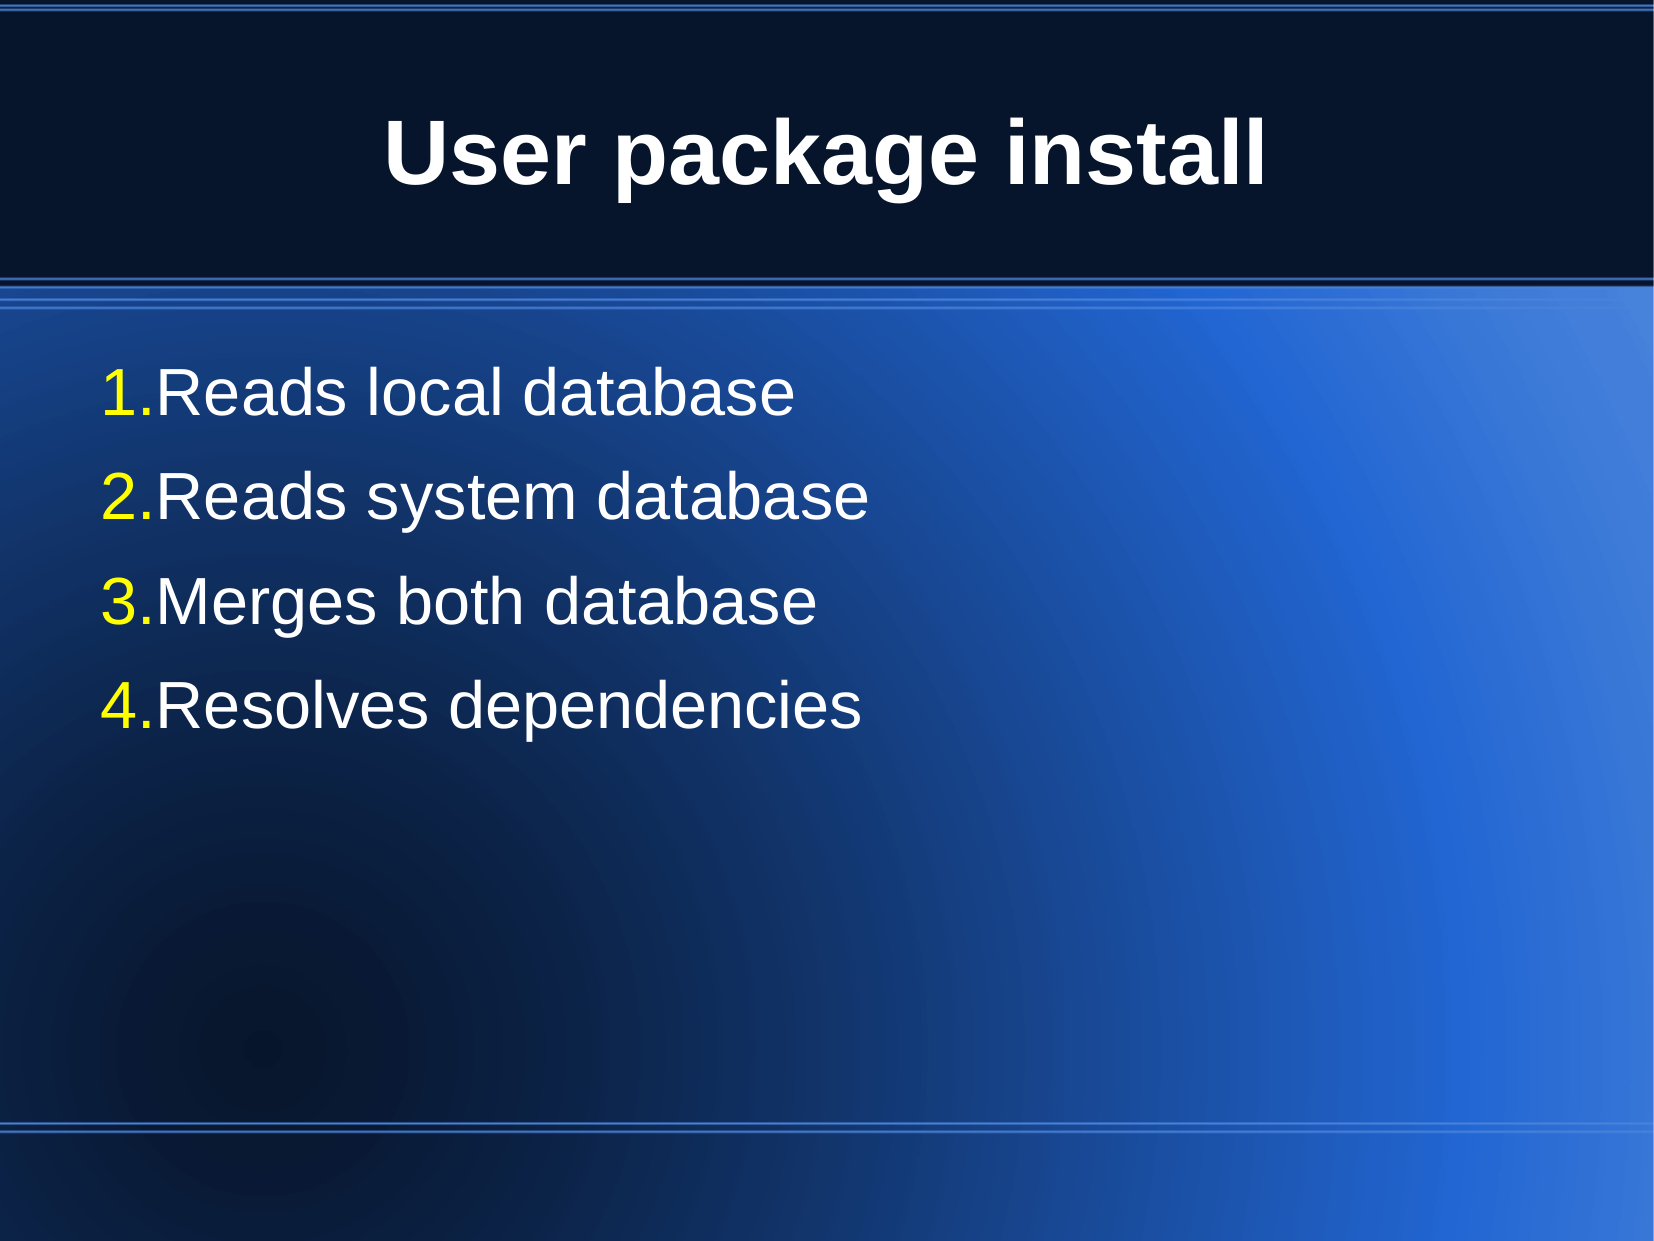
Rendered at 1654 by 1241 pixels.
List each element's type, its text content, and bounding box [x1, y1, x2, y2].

title User package install [82, 56, 1571, 250]
picture [0, 0, 1654, 1241]
list Reads local database Reads system database Merges both database Resolves dependencies [82, 355, 1571, 1159]
